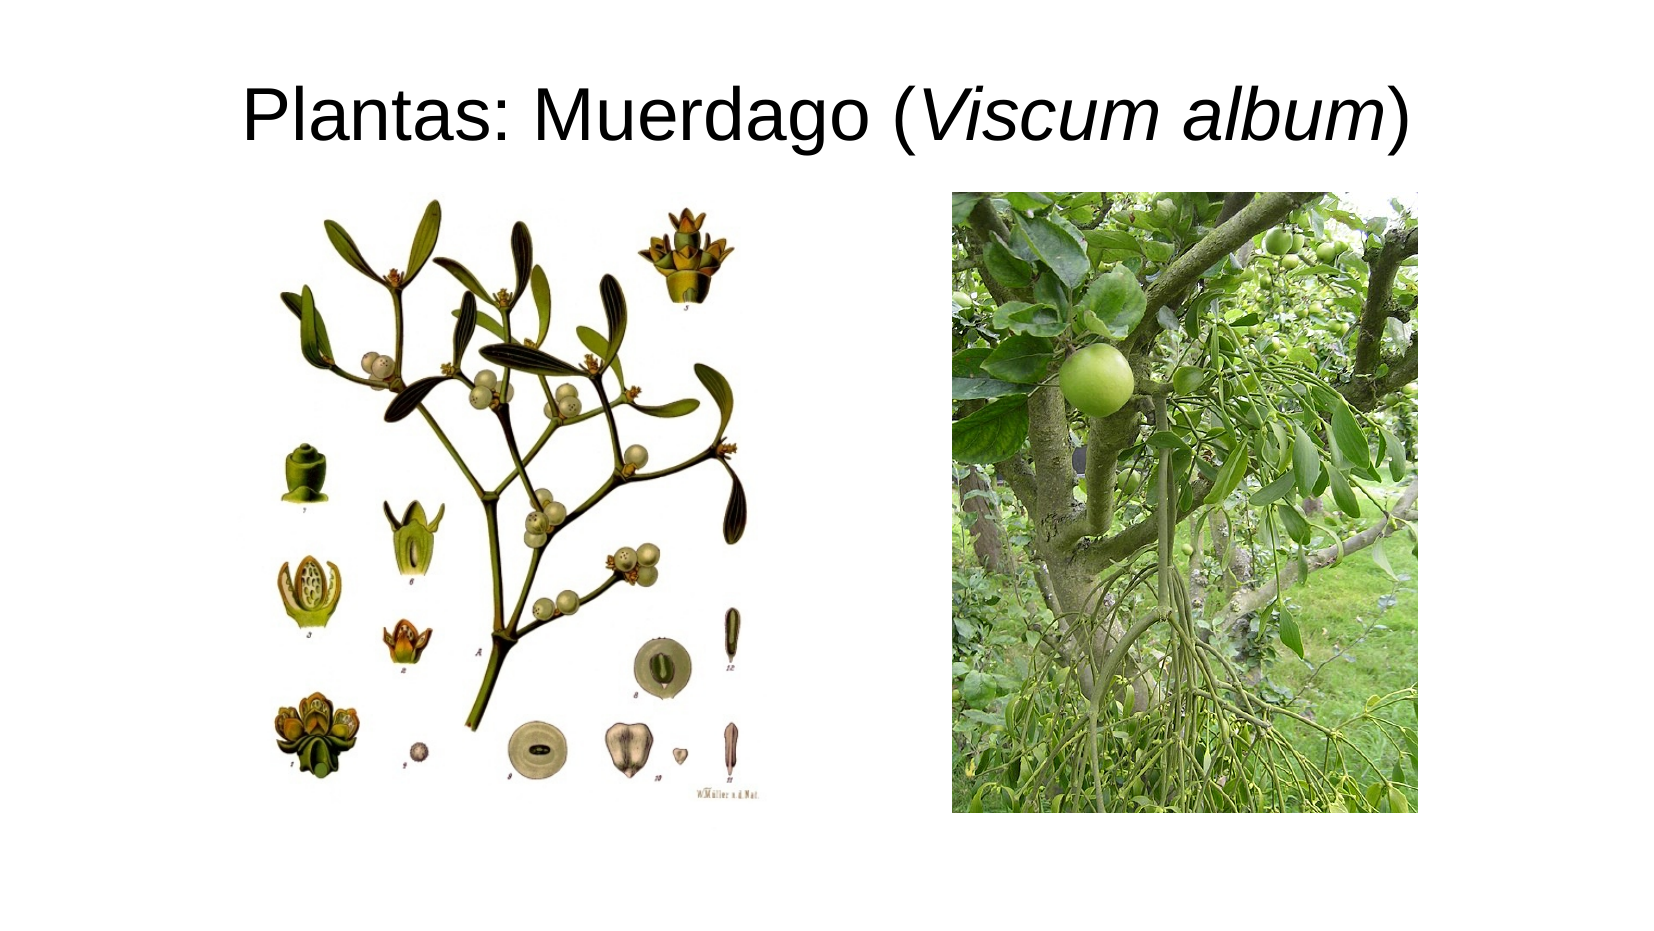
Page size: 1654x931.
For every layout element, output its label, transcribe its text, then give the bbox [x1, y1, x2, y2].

picture [952, 192, 1418, 813]
title Plantas: Muerdago (Viscum album) [82, 37, 1571, 193]
picture [236, 192, 786, 836]
